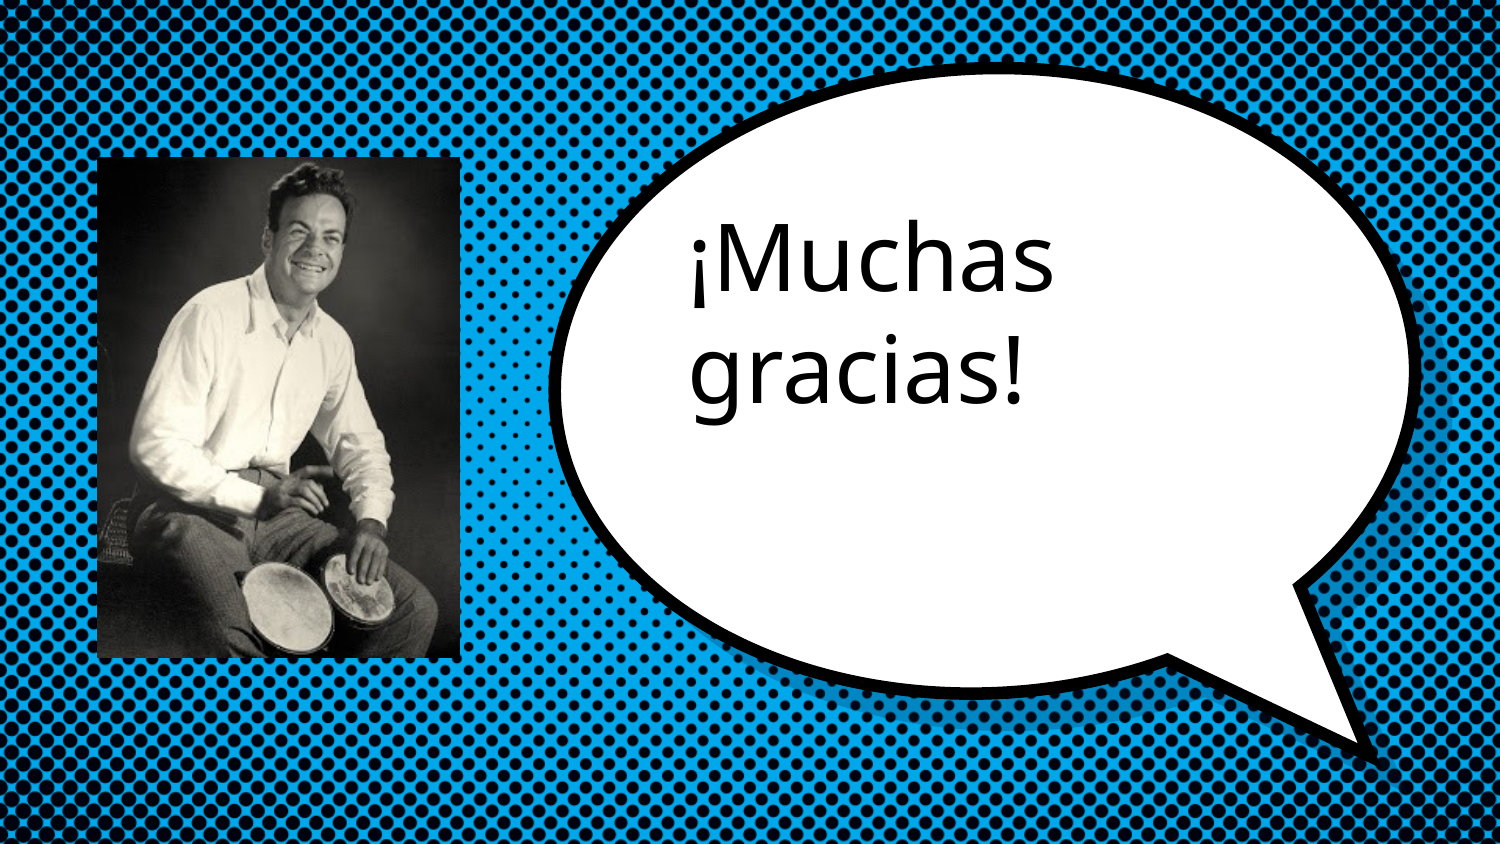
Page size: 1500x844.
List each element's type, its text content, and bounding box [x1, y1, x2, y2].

picture [347, 79, 356, 88]
picture [322, 7, 334, 19]
picture [734, 20, 743, 29]
picture [381, 0, 392, 7]
picture [1471, 711, 1482, 723]
picture [1343, 137, 1352, 147]
picture [54, 513, 63, 522]
picture [1307, 805, 1318, 817]
picture [65, 172, 75, 182]
picture [851, 795, 860, 804]
picture [1494, 54, 1500, 66]
picture [1377, 78, 1388, 89]
picture [324, 102, 333, 111]
picture [54, 607, 63, 616]
picture [6, 113, 17, 124]
picture [968, 771, 977, 780]
picture [193, 794, 205, 805]
picture [1437, 184, 1446, 194]
picture [1085, 44, 1094, 53]
picture [0, 804, 7, 817]
picture [406, 138, 414, 146]
picture [1377, 781, 1389, 793]
picture [394, 126, 402, 134]
picture [663, 795, 672, 804]
picture [158, 31, 170, 42]
picture [1413, 184, 1423, 194]
picture [88, 805, 100, 817]
picture [1378, 619, 1387, 628]
picture [253, 759, 263, 769]
picture [1318, 19, 1330, 31]
picture [594, 679, 601, 685]
picture [1425, 525, 1434, 534]
picture [416, 8, 427, 18]
picture [100, 700, 110, 711]
picture [78, 444, 86, 451]
picture [1249, 114, 1258, 123]
picture [53, 700, 64, 711]
picture [1482, 89, 1494, 101]
picture [512, 150, 519, 157]
picture [558, 760, 567, 769]
picture [240, 19, 252, 31]
picture [43, 455, 51, 463]
picture [1085, 795, 1095, 804]
picture [253, 689, 262, 698]
picture [42, 361, 51, 369]
picture [430, 138, 437, 146]
picture [100, 66, 111, 77]
picture [487, 32, 497, 41]
picture [1108, 43, 1118, 53]
picture [76, 840, 88, 844]
picture [1154, 817, 1166, 828]
picture [277, 736, 286, 745]
picture [805, 679, 812, 685]
picture [54, 490, 63, 499]
picture [934, 737, 941, 744]
picture [42, 243, 51, 252]
picture [1074, 713, 1082, 721]
picture [968, 20, 977, 29]
picture [722, 8, 731, 18]
picture [547, 679, 554, 685]
picture [616, 20, 626, 29]
picture [1214, 79, 1223, 88]
picture [253, 736, 262, 745]
picture [547, 702, 554, 709]
picture [582, 737, 590, 744]
picture [1120, 783, 1130, 792]
picture [781, 771, 789, 780]
picture [1494, 665, 1500, 676]
picture [53, 42, 64, 54]
picture [489, 667, 495, 674]
picture [88, 125, 99, 136]
picture [0, 54, 6, 66]
picture [1156, 748, 1165, 757]
picture [898, 818, 907, 828]
picture [54, 349, 63, 358]
picture [171, 114, 181, 123]
picture [769, 760, 777, 768]
picture [1248, 19, 1260, 31]
picture [559, 103, 566, 111]
picture [66, 572, 75, 581]
picture [1495, 314, 1500, 323]
picture [1330, 805, 1342, 817]
picture [1495, 525, 1500, 534]
picture [499, 818, 509, 828]
picture [1272, 90, 1282, 100]
picture [182, 54, 193, 66]
picture [1401, 689, 1411, 699]
picture [1471, 77, 1482, 89]
picture [17, 781, 29, 794]
picture [499, 0, 509, 7]
picture [641, 749, 648, 756]
picture [66, 243, 75, 252]
picture [522, 0, 533, 6]
picture [1411, 0, 1425, 8]
picture [535, 103, 543, 111]
picture [816, 783, 825, 792]
picture [546, 67, 555, 76]
picture [1167, 736, 1176, 745]
picture [758, 702, 765, 709]
picture [1415, 419, 1422, 428]
picture [1166, 7, 1177, 19]
picture [886, 55, 895, 64]
picture [205, 782, 216, 793]
picture [1003, 783, 1012, 792]
picture [19, 501, 28, 510]
picture [558, 830, 567, 839]
picture [1472, 619, 1481, 628]
picture [839, 830, 848, 839]
picture [1332, 572, 1340, 580]
picture [641, 725, 648, 732]
picture [18, 172, 28, 182]
picture [852, 702, 859, 709]
picture [301, 666, 308, 674]
picture [639, 0, 649, 6]
picture [1413, 443, 1422, 451]
picture [53, 89, 64, 101]
picture [710, 0, 720, 6]
picture [1167, 759, 1176, 769]
picture [769, 783, 778, 792]
picture [42, 665, 52, 675]
picture [1437, 443, 1446, 452]
picture [1423, 828, 1436, 841]
picture [804, 44, 813, 53]
picture [547, 115, 555, 122]
picture [594, 139, 601, 145]
picture [54, 255, 63, 264]
picture [1015, 725, 1024, 733]
picture [417, 783, 426, 792]
picture [66, 220, 75, 229]
picture [277, 666, 285, 674]
picture [6, 160, 17, 171]
picture [827, 0, 837, 6]
picture [347, 126, 356, 135]
picture [1404, 455, 1410, 463]
picture [252, 55, 263, 65]
picture [7, 302, 16, 311]
picture [76, 19, 88, 31]
picture [688, 749, 695, 756]
picture [512, 103, 519, 111]
picture [487, 830, 497, 839]
picture [1436, 113, 1447, 124]
picture [194, 90, 204, 100]
picture [500, 725, 507, 733]
picture [910, 713, 918, 721]
picture [1366, 583, 1375, 593]
picture [534, 783, 544, 792]
picture [1412, 66, 1424, 77]
picture [898, 795, 907, 804]
picture [78, 350, 86, 357]
picture [218, 90, 227, 100]
picture [217, 19, 228, 31]
picture [1236, 7, 1248, 19]
picture [1320, 584, 1328, 592]
picture [147, 770, 158, 782]
picture [148, 677, 157, 687]
picture [1377, 125, 1388, 135]
picture [275, 829, 287, 840]
picture [1413, 161, 1423, 170]
picture [476, 725, 484, 733]
picture [1085, 701, 1094, 710]
picture [1342, 90, 1353, 101]
picture [324, 690, 332, 698]
picture [123, 90, 134, 101]
picture [1132, 701, 1141, 710]
picture [1189, 7, 1201, 19]
picture [53, 723, 64, 735]
picture [524, 115, 531, 122]
picture [711, 115, 718, 122]
picture [1120, 55, 1130, 65]
picture [242, 678, 250, 686]
picture [170, 747, 181, 758]
picture [687, 67, 696, 76]
picture [195, 677, 204, 687]
picture [817, 690, 824, 697]
picture [1425, 337, 1434, 346]
picture [1296, 114, 1305, 123]
picture [1097, 713, 1106, 722]
picture [42, 220, 51, 229]
picture [1249, 840, 1259, 844]
picture [770, 667, 777, 673]
picture [1179, 677, 1188, 686]
picture [358, 67, 368, 76]
picture [605, 32, 614, 41]
picture [18, 665, 29, 676]
picture [734, 68, 742, 76]
picture [383, 678, 390, 686]
picture [629, 80, 637, 87]
picture [1377, 805, 1389, 817]
picture [1413, 584, 1422, 593]
picture [205, 759, 216, 770]
picture [1482, 66, 1494, 78]
picture [1413, 607, 1422, 616]
picture [1155, 771, 1165, 781]
picture [1494, 125, 1500, 136]
picture [76, 66, 88, 77]
picture [30, 231, 40, 241]
picture [1413, 537, 1422, 545]
picture [792, 32, 801, 41]
picture [559, 714, 566, 721]
picture [7, 466, 16, 475]
picture [1495, 618, 1500, 628]
picture [464, 55, 473, 65]
picture [850, 0, 861, 6]
picture [0, 148, 6, 160]
picture [1355, 619, 1364, 628]
picture [1061, 19, 1071, 30]
picture [1449, 431, 1457, 440]
picture [382, 43, 391, 53]
picture [42, 337, 51, 346]
picture [1343, 161, 1352, 170]
picture [956, 32, 966, 41]
picture [230, 102, 239, 112]
picture [1085, 818, 1095, 828]
picture [357, 0, 369, 7]
picture [265, 138, 274, 147]
picture [886, 760, 895, 768]
picture [147, 90, 158, 101]
picture [1484, 419, 1493, 428]
picture [1225, 771, 1235, 781]
picture [817, 737, 824, 744]
picture [1484, 302, 1493, 311]
picture [288, 138, 297, 146]
picture [652, 737, 660, 744]
picture [78, 537, 86, 546]
picture [194, 701, 204, 710]
picture [933, 760, 942, 769]
picture [1015, 771, 1024, 780]
picture [54, 325, 63, 334]
picture [909, 783, 919, 792]
picture [99, 19, 111, 31]
picture [1308, 126, 1317, 135]
picture [1367, 537, 1375, 545]
picture [205, 54, 217, 66]
picture [31, 537, 40, 546]
picture [183, 712, 192, 722]
picture [700, 127, 707, 134]
picture [1085, 20, 1095, 30]
picture [77, 607, 87, 616]
picture [452, 818, 462, 828]
picture [124, 113, 134, 124]
picture [1471, 735, 1482, 746]
picture [335, 43, 345, 53]
picture [42, 314, 51, 323]
picture [686, 0, 696, 6]
picture [1390, 137, 1399, 147]
picture [1132, 748, 1141, 757]
picture [710, 795, 719, 804]
picture [7, 372, 16, 381]
picture [111, 31, 123, 42]
picture [41, 735, 53, 746]
picture [429, 114, 437, 123]
picture [7, 630, 17, 640]
picture [193, 19, 205, 31]
picture [1425, 267, 1434, 276]
picture [288, 794, 298, 805]
picture [1214, 783, 1224, 793]
picture [606, 714, 613, 721]
picture [78, 420, 86, 427]
picture [1178, 0, 1189, 7]
picture [698, 8, 708, 18]
picture [875, 725, 882, 732]
picture [980, 783, 989, 792]
picture [65, 125, 76, 136]
picture [123, 66, 135, 77]
picture [1377, 735, 1388, 746]
picture [359, 114, 368, 123]
picture [769, 32, 778, 41]
picture [593, 44, 602, 53]
picture [1483, 208, 1493, 218]
picture [54, 466, 63, 475]
picture [1003, 829, 1013, 839]
picture [31, 560, 40, 569]
picture [394, 783, 403, 792]
picture [382, 794, 391, 804]
picture [1495, 595, 1500, 604]
picture [757, 44, 766, 53]
picture [29, 723, 41, 735]
picture [1472, 219, 1481, 229]
picture [641, 679, 648, 685]
picture [616, 0, 626, 6]
picture [1436, 700, 1447, 711]
picture [441, 783, 450, 792]
picture [1167, 79, 1176, 88]
picture [780, 818, 790, 827]
picture [617, 91, 625, 99]
picture [1481, 0, 1500, 20]
picture [240, 794, 252, 805]
picture [54, 560, 63, 569]
picture [170, 0, 182, 7]
picture [780, 0, 790, 6]
picture [1378, 572, 1387, 581]
picture [1156, 724, 1165, 733]
picture [78, 513, 86, 522]
picture [158, 78, 170, 89]
picture [980, 713, 988, 721]
picture [335, 114, 344, 123]
picture [523, 67, 532, 76]
picture [66, 548, 75, 557]
picture [676, 103, 683, 111]
picture [17, 735, 29, 746]
picture [571, 702, 578, 709]
picture [1284, 78, 1294, 88]
picture [1318, 0, 1330, 7]
picture [1470, 6, 1483, 20]
picture [793, 79, 801, 87]
picture [76, 793, 88, 805]
picture [489, 690, 495, 697]
picture [1482, 113, 1494, 124]
picture [1366, 677, 1376, 687]
picture [851, 818, 860, 827]
picture [40, 6, 53, 20]
picture [558, 8, 567, 18]
picture [53, 66, 64, 78]
picture [1074, 690, 1082, 698]
picture [170, 840, 181, 844]
picture [1003, 55, 1012, 61]
picture [1449, 314, 1458, 323]
picture [1312, 595, 1317, 603]
picture [593, 771, 602, 780]
picture [1273, 724, 1282, 734]
picture [229, 78, 239, 88]
picture [1190, 829, 1201, 840]
picture [1191, 713, 1200, 722]
picture [804, 818, 813, 827]
picture [18, 148, 29, 159]
picture [816, 56, 825, 64]
picture [617, 67, 625, 76]
picture [1109, 748, 1118, 757]
picture [1401, 173, 1411, 182]
picture [664, 749, 672, 756]
picture [477, 678, 484, 685]
picture [723, 103, 730, 110]
picture [1484, 513, 1493, 522]
picture [1378, 666, 1387, 675]
picture [699, 55, 707, 64]
picture [170, 42, 181, 54]
picture [1109, 725, 1118, 733]
picture [0, 0, 30, 31]
picture [1425, 595, 1434, 604]
picture [1412, 19, 1424, 31]
picture [874, 67, 883, 74]
picture [7, 278, 16, 288]
picture [547, 91, 555, 99]
picture [734, 749, 742, 756]
picture [53, 161, 64, 171]
picture [77, 584, 87, 593]
picture [158, 828, 170, 841]
picture [1108, 20, 1118, 30]
picture [383, 138, 390, 146]
picture [53, 137, 64, 148]
picture [382, 114, 391, 123]
picture [1355, 549, 1363, 557]
picture [1108, 794, 1118, 804]
picture [1155, 67, 1165, 76]
picture [698, 830, 708, 839]
picture [30, 583, 40, 593]
picture [1074, 736, 1082, 745]
picture [1366, 137, 1376, 147]
picture [171, 137, 180, 147]
picture [886, 8, 895, 18]
picture [676, 760, 684, 768]
picture [1097, 55, 1106, 65]
picture [1330, 829, 1342, 841]
picture [1483, 607, 1493, 616]
picture [1330, 54, 1342, 66]
picture [77, 255, 86, 264]
picture [675, 830, 684, 839]
picture [1402, 243, 1411, 252]
picture [1446, 828, 1460, 841]
picture [500, 162, 507, 169]
picture [78, 467, 86, 474]
picture [593, 795, 602, 804]
picture [28, 0, 42, 8]
picture [182, 78, 193, 89]
picture [1224, 0, 1236, 7]
picture [41, 688, 52, 699]
picture [1459, 18, 1471, 31]
picture [1377, 54, 1389, 66]
picture [0, 290, 5, 299]
picture [1261, 102, 1270, 112]
picture [1343, 607, 1352, 616]
picture [1482, 793, 1494, 805]
picture [1447, 735, 1459, 746]
picture [66, 478, 74, 486]
picture [277, 713, 286, 722]
picture [1154, 0, 1166, 7]
picture [1354, 102, 1364, 112]
picture [381, 818, 392, 828]
picture [312, 724, 321, 733]
picture [1330, 782, 1342, 793]
picture [1436, 723, 1447, 735]
picture [1320, 607, 1329, 616]
picture [1201, 794, 1212, 805]
picture [218, 724, 227, 734]
picture [158, 782, 170, 793]
picture [1131, 817, 1142, 828]
picture [641, 139, 648, 145]
picture [628, 8, 637, 18]
picture [88, 758, 99, 770]
picture [1472, 525, 1481, 534]
picture [406, 702, 414, 709]
picture [1365, 770, 1377, 782]
picture [1260, 7, 1271, 19]
picture [183, 666, 192, 675]
picture [1435, 793, 1447, 805]
picture [1435, 19, 1448, 31]
picture [1261, 736, 1270, 745]
picture [1330, 31, 1342, 42]
picture [335, 67, 344, 76]
picture [945, 748, 954, 756]
picture [30, 184, 40, 194]
picture [1472, 243, 1481, 252]
picture [651, 830, 661, 839]
picture [1343, 560, 1352, 569]
picture [0, 219, 5, 229]
picture [29, 113, 41, 124]
picture [77, 560, 86, 569]
picture [442, 126, 449, 134]
picture [1049, 829, 1060, 840]
picture [921, 20, 930, 30]
picture [54, 231, 63, 241]
picture [851, 67, 860, 76]
picture [1390, 513, 1399, 522]
picture [1437, 372, 1446, 381]
picture [546, 771, 555, 780]
picture [276, 783, 286, 793]
picture [370, 736, 379, 745]
picture [1214, 713, 1223, 722]
picture [1120, 759, 1130, 769]
picture [921, 44, 930, 53]
picture [1355, 642, 1364, 651]
picture [512, 737, 519, 745]
picture [968, 795, 977, 804]
picture [793, 760, 801, 768]
picture [501, 655, 507, 662]
picture [1179, 748, 1188, 757]
picture [1236, 31, 1248, 42]
picture [1343, 631, 1352, 640]
picture [476, 818, 486, 828]
picture [1483, 560, 1493, 569]
picture [230, 736, 239, 745]
picture [559, 127, 566, 134]
picture [1389, 770, 1400, 782]
picture [1447, 30, 1459, 43]
picture [347, 102, 356, 111]
picture [675, 55, 684, 64]
picture [77, 208, 87, 217]
picture [264, 794, 275, 805]
picture [42, 478, 51, 487]
picture [451, 0, 462, 7]
picture [1365, 42, 1377, 54]
picture [1447, 125, 1459, 136]
picture [1061, 0, 1072, 7]
picture [205, 31, 217, 42]
picture [816, 806, 825, 816]
picture [1484, 396, 1493, 405]
picture [476, 748, 485, 757]
picture [53, 793, 64, 805]
picture [511, 783, 520, 792]
picture [370, 55, 380, 65]
picture [31, 466, 39, 475]
picture [980, 32, 989, 41]
picture [1132, 43, 1141, 53]
picture [101, 677, 110, 687]
picture [1120, 736, 1129, 745]
picture [664, 91, 672, 99]
picture [569, 0, 580, 6]
picture [442, 690, 449, 697]
picture [1471, 172, 1482, 183]
picture [1425, 361, 1434, 370]
picture [1470, 804, 1483, 818]
picture [710, 20, 719, 29]
picture [945, 702, 953, 709]
picture [1495, 196, 1500, 206]
picture [1365, 793, 1377, 805]
picture [1062, 771, 1071, 780]
picture [347, 713, 356, 722]
picture [146, 19, 158, 31]
picture [1425, 431, 1434, 440]
picture [1495, 267, 1500, 276]
picture [359, 701, 367, 709]
picture [77, 231, 87, 241]
picture [1425, 548, 1434, 557]
picture [1319, 137, 1329, 147]
picture [968, 748, 977, 757]
picture [1495, 243, 1500, 253]
picture [66, 432, 74, 439]
picture [1167, 55, 1177, 65]
picture [371, 690, 379, 697]
picture [1482, 18, 1495, 31]
picture [827, 795, 837, 804]
picture [1213, 7, 1224, 19]
picture [534, 8, 544, 18]
picture [1425, 572, 1434, 581]
picture [65, 196, 75, 206]
picture [1202, 840, 1212, 844]
picture [698, 32, 708, 41]
picture [628, 806, 637, 816]
picture [1366, 184, 1376, 194]
picture [1482, 770, 1494, 782]
picture [42, 384, 51, 393]
picture [1448, 595, 1458, 604]
picture [19, 267, 28, 276]
picture [1319, 747, 1330, 758]
picture [1179, 43, 1189, 54]
picture [475, 20, 485, 30]
picture [628, 830, 638, 839]
picture [1425, 314, 1434, 323]
picture [206, 666, 215, 675]
picture [1354, 78, 1365, 89]
picture [264, 67, 274, 77]
picture [769, 806, 778, 816]
picture [1482, 160, 1494, 171]
picture [136, 126, 145, 135]
picture [206, 78, 216, 88]
picture [546, 44, 555, 53]
picture [406, 91, 415, 100]
picture [18, 101, 29, 113]
picture [1248, 794, 1259, 805]
picture [416, 829, 427, 840]
picture [1191, 689, 1200, 698]
picture [1027, 737, 1035, 745]
picture [687, 20, 696, 29]
picture [676, 150, 683, 157]
picture [276, 805, 287, 817]
picture [992, 702, 1000, 709]
picture [78, 397, 86, 404]
picture [393, 829, 404, 840]
picture [792, 806, 801, 816]
picture [1236, 805, 1248, 817]
picture [30, 630, 40, 640]
picture [64, 30, 76, 43]
picture [1296, 137, 1305, 147]
picture [158, 7, 170, 19]
picture [839, 8, 848, 18]
picture [41, 101, 52, 113]
picture [7, 231, 16, 241]
picture [663, 44, 672, 53]
picture [534, 32, 544, 41]
picture [147, 724, 157, 734]
picture [476, 43, 485, 53]
picture [1249, 67, 1259, 77]
picture [1447, 101, 1459, 113]
picture [735, 702, 742, 709]
picture [1437, 255, 1446, 264]
picture [77, 677, 87, 687]
picture [1131, 19, 1142, 30]
picture [757, 771, 766, 780]
picture [395, 667, 402, 674]
picture [710, 771, 719, 780]
picture [76, 700, 87, 710]
picture [252, 829, 263, 840]
picture [1460, 325, 1469, 335]
picture [170, 90, 181, 100]
picture [1459, 676, 1470, 687]
picture [769, 56, 778, 64]
picture [1470, 30, 1483, 43]
picture [382, 771, 391, 781]
picture [276, 55, 286, 65]
picture [1448, 243, 1458, 252]
picture [1494, 688, 1500, 699]
picture [66, 642, 75, 651]
picture [1425, 501, 1434, 510]
picture [606, 151, 613, 157]
picture [735, 115, 742, 122]
picture [1472, 478, 1481, 487]
picture [440, 829, 451, 840]
picture [1400, 782, 1412, 793]
picture [1190, 736, 1200, 745]
picture [99, 817, 111, 829]
picture [42, 172, 52, 182]
picture [78, 302, 86, 311]
picture [230, 713, 239, 722]
picture [1447, 782, 1459, 794]
picture [0, 816, 30, 844]
picture [76, 747, 88, 758]
picture [182, 782, 193, 793]
picture [1295, 66, 1306, 77]
picture [617, 771, 625, 780]
picture [1483, 136, 1494, 148]
picture [980, 806, 989, 816]
picture [1085, 771, 1094, 780]
picture [217, 794, 228, 805]
picture [1062, 795, 1071, 804]
picture [182, 31, 193, 42]
picture [1402, 642, 1411, 651]
picture [875, 702, 882, 709]
picture [53, 113, 64, 124]
picture [723, 690, 730, 697]
picture [476, 67, 485, 76]
picture [1168, 668, 1176, 674]
picture [1494, 101, 1500, 113]
picture [934, 713, 941, 721]
picture [335, 724, 344, 733]
picture [1448, 220, 1458, 229]
picture [1331, 149, 1341, 159]
picture [945, 725, 953, 733]
picture [1449, 502, 1457, 510]
picture [1449, 267, 1458, 276]
picture [65, 735, 76, 746]
picture [1132, 724, 1141, 733]
picture [980, 737, 988, 744]
picture [41, 78, 53, 89]
picture [933, 55, 942, 65]
picture [1389, 747, 1400, 758]
picture [1483, 278, 1493, 288]
picture [7, 208, 17, 217]
picture [42, 501, 51, 510]
picture [910, 760, 918, 768]
picture [874, 771, 883, 780]
picture [1272, 794, 1283, 805]
picture [287, 817, 299, 828]
picture [42, 148, 52, 159]
picture [65, 665, 75, 675]
picture [323, 759, 333, 769]
picture [1248, 43, 1259, 54]
picture [1495, 548, 1500, 557]
picture [675, 32, 684, 41]
picture [312, 748, 321, 757]
picture [1413, 654, 1423, 663]
picture [429, 67, 438, 76]
picture [1448, 361, 1457, 369]
picture [1378, 149, 1388, 159]
picture [1354, 782, 1365, 793]
picture [1483, 466, 1493, 475]
picture [322, 829, 334, 840]
picture [1307, 759, 1318, 770]
picture [406, 725, 414, 733]
picture [66, 314, 75, 323]
picture [1121, 690, 1129, 698]
picture [769, 8, 778, 18]
picture [1366, 654, 1376, 663]
picture [112, 689, 122, 698]
picture [311, 794, 322, 805]
picture [1412, 770, 1424, 782]
picture [723, 79, 730, 87]
picture [617, 115, 624, 122]
picture [559, 150, 566, 157]
picture [1166, 829, 1177, 840]
picture [1378, 525, 1387, 534]
picture [594, 115, 601, 122]
picture [183, 102, 192, 112]
picture [757, 818, 766, 827]
picture [1472, 548, 1481, 557]
picture [42, 548, 51, 557]
picture [42, 572, 51, 581]
picture [781, 749, 789, 756]
picture [241, 138, 251, 147]
picture [1494, 77, 1500, 89]
picture [745, 783, 754, 792]
picture [499, 748, 508, 757]
picture [747, 690, 753, 697]
picture [287, 0, 299, 7]
picture [815, 830, 825, 839]
picture [1425, 384, 1434, 393]
picture [406, 748, 415, 757]
picture [335, 794, 345, 804]
picture [371, 713, 379, 721]
picture [53, 676, 64, 687]
picture [570, 771, 579, 780]
picture [136, 665, 145, 675]
picture [41, 805, 53, 817]
picture [19, 431, 28, 440]
picture [488, 783, 497, 792]
picture [66, 267, 75, 276]
picture [1472, 454, 1481, 463]
picture [123, 793, 135, 805]
picture [722, 783, 731, 792]
picture [828, 772, 836, 780]
picture [571, 162, 577, 169]
picture [641, 162, 648, 169]
picture [1471, 688, 1482, 699]
picture [664, 67, 672, 76]
picture [629, 690, 636, 697]
picture [300, 713, 309, 722]
picture [618, 702, 624, 709]
picture [1132, 67, 1141, 76]
picture [1424, 54, 1436, 66]
picture [359, 724, 368, 733]
picture [1413, 208, 1423, 217]
picture [30, 207, 40, 217]
picture [193, 817, 205, 829]
picture [323, 31, 333, 42]
picture [1096, 32, 1106, 41]
picture [1390, 607, 1399, 616]
picture [1437, 396, 1446, 405]
picture [1086, 724, 1094, 733]
picture [76, 723, 88, 734]
picture [112, 712, 122, 722]
picture [230, 126, 239, 135]
picture [78, 373, 86, 381]
picture [1365, 66, 1377, 77]
picture [1459, 770, 1471, 782]
picture [406, 114, 414, 123]
picture [41, 54, 53, 66]
picture [0, 101, 6, 113]
picture [1401, 267, 1411, 276]
picture [476, 115, 484, 122]
picture [417, 79, 426, 88]
picture [159, 102, 169, 112]
picture [1484, 349, 1493, 358]
picture [264, 817, 275, 828]
picture [1366, 723, 1377, 735]
picture [300, 689, 309, 698]
picture [1283, 7, 1295, 19]
picture [500, 91, 508, 99]
picture [312, 701, 321, 710]
picture [417, 736, 426, 745]
picture [1483, 583, 1493, 593]
picture [1436, 137, 1447, 148]
picture [653, 127, 660, 134]
picture [1226, 90, 1235, 100]
picture [99, 0, 112, 7]
picture [440, 32, 450, 41]
picture [944, 20, 954, 30]
picture [77, 630, 87, 640]
picture [886, 830, 895, 839]
picture [54, 278, 63, 287]
picture [477, 162, 484, 169]
picture [276, 759, 286, 769]
picture [909, 806, 919, 816]
picture [839, 806, 848, 816]
picture [594, 725, 601, 732]
picture [182, 7, 193, 19]
picture [1284, 736, 1294, 745]
picture [606, 690, 613, 697]
picture [89, 149, 460, 663]
picture [839, 760, 848, 768]
picture [687, 818, 696, 827]
picture [757, 0, 767, 6]
picture [100, 840, 111, 844]
picture [323, 736, 333, 745]
picture [1283, 829, 1295, 840]
picture [628, 783, 637, 792]
picture [146, 817, 158, 829]
picture [1389, 42, 1400, 54]
picture [676, 690, 683, 697]
picture [77, 654, 87, 663]
picture [1237, 55, 1247, 65]
picture [1472, 431, 1481, 440]
picture [1307, 829, 1318, 840]
picture [1342, 0, 1354, 7]
picture [1412, 840, 1424, 844]
picture [18, 711, 29, 723]
picture [335, 91, 344, 100]
picture [699, 783, 708, 792]
picture [676, 737, 683, 744]
picture [171, 677, 180, 687]
picture [1378, 196, 1387, 205]
picture [499, 795, 508, 804]
picture [217, 817, 228, 829]
picture [31, 513, 40, 522]
picture [746, 80, 754, 87]
picture [1412, 747, 1424, 758]
picture [441, 713, 449, 721]
picture [792, 783, 801, 792]
picture [511, 55, 520, 64]
picture [570, 725, 578, 733]
picture [628, 55, 637, 64]
picture [558, 806, 567, 816]
picture [19, 618, 28, 628]
picture [1413, 302, 1422, 311]
picture [1483, 184, 1493, 194]
picture [1213, 829, 1224, 840]
picture [0, 77, 6, 89]
picture [1026, 829, 1036, 840]
picture [921, 818, 930, 827]
picture [653, 103, 660, 111]
picture [464, 829, 474, 840]
picture [0, 642, 5, 652]
picture [288, 724, 298, 733]
picture [1459, 89, 1470, 101]
picture [430, 725, 437, 733]
picture [1460, 278, 1469, 287]
picture [582, 690, 589, 697]
picture [675, 8, 684, 18]
picture [1062, 701, 1070, 710]
picture [1215, 102, 1223, 107]
picture [253, 79, 263, 88]
picture [147, 840, 158, 844]
picture [546, 818, 555, 828]
picture [523, 20, 532, 29]
picture [700, 690, 706, 697]
picture [19, 408, 28, 416]
picture [1448, 408, 1457, 416]
picture [559, 690, 566, 697]
picture [111, 78, 123, 89]
picture [980, 55, 989, 62]
picture [0, 665, 5, 676]
picture [770, 690, 777, 697]
picture [64, 78, 76, 89]
picture [663, 818, 673, 827]
picture [64, 782, 76, 794]
picture [346, 829, 357, 840]
picture [1365, 0, 1377, 7]
picture [1342, 66, 1353, 77]
picture [992, 748, 1000, 757]
picture [1449, 455, 1457, 463]
picture [793, 737, 800, 744]
picture [1027, 760, 1036, 769]
picture [1097, 736, 1106, 745]
picture [429, 818, 439, 828]
picture [968, 818, 977, 828]
picture [991, 818, 1001, 828]
picture [1003, 8, 1013, 18]
picture [1413, 278, 1422, 287]
picture [629, 760, 637, 768]
picture [1026, 55, 1036, 62]
picture [969, 725, 977, 733]
picture [500, 139, 507, 146]
picture [393, 7, 404, 18]
picture [875, 749, 883, 756]
picture [1390, 630, 1399, 640]
picture [629, 150, 636, 157]
picture [899, 725, 906, 732]
picture [687, 795, 696, 804]
picture [218, 677, 227, 686]
picture [945, 771, 954, 780]
picture [1471, 758, 1482, 770]
picture [7, 325, 16, 334]
picture [1365, 840, 1377, 844]
picture [369, 829, 380, 840]
picture [1214, 55, 1224, 65]
picture [1166, 31, 1177, 42]
picture [452, 91, 461, 99]
picture [54, 537, 63, 546]
picture [933, 830, 942, 839]
picture [489, 150, 496, 157]
picture [1355, 126, 1364, 135]
picture [65, 689, 75, 699]
picture [1015, 20, 1024, 30]
picture [275, 7, 287, 19]
picture [395, 713, 402, 721]
picture [1402, 220, 1411, 229]
picture [464, 760, 473, 769]
picture [1051, 713, 1059, 722]
picture [933, 783, 942, 792]
picture [1495, 361, 1500, 370]
picture [699, 80, 707, 87]
picture [898, 20, 907, 29]
picture [464, 32, 473, 41]
picture [1225, 794, 1236, 805]
picture [241, 724, 251, 734]
picture [967, 0, 978, 6]
picture [547, 139, 554, 146]
picture [1050, 32, 1059, 41]
picture [898, 749, 906, 756]
picture [0, 572, 5, 581]
picture [1377, 101, 1388, 112]
picture [112, 101, 123, 112]
picture [863, 760, 871, 768]
picture [1437, 607, 1446, 616]
picture [1214, 691, 1223, 698]
picture [536, 127, 543, 134]
picture [944, 0, 955, 6]
picture [476, 771, 485, 780]
picture [1213, 805, 1224, 817]
picture [1437, 325, 1446, 334]
picture [897, 0, 907, 6]
picture [417, 760, 426, 769]
picture [336, 138, 344, 146]
picture [66, 502, 74, 510]
picture [183, 689, 192, 698]
picture [559, 737, 566, 744]
picture [265, 748, 274, 757]
picture [1437, 654, 1446, 663]
picture [1202, 90, 1212, 100]
picture [1494, 30, 1500, 43]
picture [65, 712, 76, 723]
picture [840, 690, 847, 697]
picture [1201, 817, 1213, 828]
picture [1248, 817, 1260, 829]
picture [1459, 160, 1470, 171]
picture [206, 736, 216, 745]
picture [0, 595, 5, 604]
picture [606, 127, 613, 134]
picture [1425, 243, 1434, 252]
picture [370, 806, 380, 816]
picture [477, 139, 484, 146]
picture [1471, 148, 1482, 159]
picture [240, 0, 252, 7]
picture [534, 55, 543, 64]
picture [441, 103, 449, 111]
picture [511, 32, 520, 41]
picture [1026, 806, 1036, 816]
picture [839, 783, 848, 792]
picture [1437, 231, 1446, 241]
picture [1038, 20, 1048, 30]
picture [1424, 735, 1435, 746]
picture [1353, 805, 1365, 817]
picture [1284, 102, 1294, 112]
picture [29, 793, 41, 805]
picture [1097, 760, 1106, 769]
picture [1460, 537, 1469, 546]
picture [734, 772, 743, 780]
picture [899, 702, 906, 709]
picture [159, 689, 169, 698]
picture [359, 678, 367, 686]
picture [111, 7, 123, 19]
picture [804, 20, 813, 29]
picture [395, 690, 402, 697]
picture [968, 44, 977, 53]
picture [1202, 67, 1212, 76]
picture [1096, 7, 1107, 19]
picture [382, 701, 391, 709]
picture [944, 44, 954, 53]
picture [170, 817, 182, 829]
picture [570, 749, 578, 756]
picture [1178, 19, 1189, 30]
picture [371, 667, 378, 674]
picture [1495, 501, 1500, 510]
picture [64, 101, 76, 113]
picture [312, 138, 321, 147]
picture [1050, 736, 1059, 745]
picture [1003, 760, 1012, 769]
picture [124, 677, 134, 687]
picture [76, 42, 88, 54]
picture [1272, 19, 1283, 31]
picture [428, 0, 439, 7]
picture [558, 32, 567, 41]
picture [745, 32, 754, 41]
picture [335, 701, 344, 710]
picture [17, 78, 29, 89]
picture [417, 55, 426, 65]
picture [64, 7, 77, 19]
picture [1472, 501, 1481, 510]
picture [1342, 840, 1353, 844]
picture [465, 103, 473, 111]
picture [442, 667, 449, 674]
picture [465, 713, 472, 721]
picture [1424, 149, 1435, 159]
picture [1448, 572, 1458, 581]
picture [815, 8, 825, 18]
picture [66, 290, 75, 299]
picture [288, 701, 297, 710]
picture [839, 55, 848, 64]
picture [1365, 19, 1377, 31]
picture [53, 747, 64, 758]
picture [300, 736, 309, 745]
picture [1144, 736, 1153, 745]
picture [1306, 7, 1318, 19]
picture [194, 66, 205, 77]
picture [733, 0, 743, 6]
picture [42, 408, 51, 416]
picture [1400, 54, 1412, 66]
picture [89, 665, 98, 675]
picture [370, 783, 380, 792]
picture [641, 115, 648, 122]
picture [1412, 89, 1424, 101]
picture [1472, 642, 1482, 652]
picture [265, 678, 274, 686]
picture [147, 42, 158, 54]
picture [1307, 782, 1318, 793]
picture [253, 666, 262, 674]
picture [64, 758, 76, 770]
picture [1380, 502, 1387, 510]
picture [404, 0, 416, 7]
picture [1004, 713, 1012, 721]
picture [241, 114, 251, 123]
picture [7, 536, 16, 546]
picture [909, 830, 919, 839]
picture [1424, 101, 1435, 113]
picture [1493, 804, 1500, 817]
picture [559, 667, 566, 674]
picture [358, 19, 369, 30]
picture [1402, 548, 1410, 557]
picture [323, 79, 333, 88]
picture [123, 770, 135, 782]
picture [1108, 67, 1118, 73]
picture [488, 737, 496, 744]
picture [336, 678, 343, 686]
picture [863, 737, 871, 744]
picture [89, 689, 99, 699]
picture [347, 55, 356, 65]
picture [205, 829, 217, 840]
picture [405, 44, 415, 53]
picture [1096, 829, 1107, 840]
picture [1471, 101, 1482, 113]
picture [512, 127, 519, 134]
picture [1495, 408, 1500, 417]
picture [1448, 148, 1458, 159]
picture [477, 702, 484, 709]
picture [452, 43, 462, 53]
picture [88, 782, 99, 793]
picture [64, 54, 76, 66]
picture [429, 91, 438, 100]
picture [711, 749, 718, 756]
picture [229, 759, 239, 769]
picture [1424, 782, 1435, 794]
picture [769, 80, 777, 87]
picture [1073, 32, 1083, 41]
picture [265, 771, 274, 781]
picture [218, 840, 228, 844]
picture [265, 724, 274, 734]
picture [1120, 713, 1129, 721]
picture [699, 103, 707, 111]
picture [898, 44, 907, 53]
picture [1484, 443, 1493, 452]
picture [616, 44, 626, 53]
picture [1330, 7, 1342, 19]
picture [1494, 148, 1500, 159]
picture [1345, 677, 1352, 687]
picture [476, 795, 485, 804]
picture [289, 678, 297, 686]
picture [430, 702, 437, 709]
picture [18, 688, 29, 699]
picture [956, 806, 966, 816]
picture [758, 725, 765, 732]
picture [1389, 700, 1399, 711]
picture [698, 806, 708, 816]
picture [1307, 736, 1318, 746]
picture [1402, 572, 1411, 581]
picture [111, 805, 123, 817]
picture [253, 713, 262, 722]
picture [1015, 748, 1024, 757]
picture [1343, 584, 1352, 593]
picture [1435, 840, 1447, 844]
picture [241, 67, 251, 77]
picture [1284, 759, 1294, 769]
picture [1459, 793, 1471, 805]
picture [475, 0, 486, 7]
picture [1436, 676, 1446, 687]
picture [229, 31, 240, 42]
picture [863, 783, 872, 792]
picture [429, 20, 438, 30]
picture [1295, 817, 1307, 829]
picture [511, 830, 521, 840]
picture [581, 32, 591, 41]
picture [323, 55, 333, 65]
picture [1261, 78, 1270, 88]
picture [688, 139, 695, 145]
picture [991, 795, 1001, 804]
picture [1237, 759, 1247, 769]
picture [605, 830, 614, 839]
picture [1482, 723, 1494, 735]
picture [300, 79, 309, 88]
picture [1482, 42, 1494, 54]
picture [1390, 231, 1399, 241]
picture [1472, 267, 1481, 276]
picture [594, 748, 601, 756]
picture [147, 66, 158, 77]
picture [605, 760, 614, 768]
picture [652, 783, 661, 792]
picture [1354, 54, 1365, 66]
picture [1261, 713, 1270, 722]
picture [228, 829, 240, 840]
picture [88, 31, 100, 43]
picture [1330, 78, 1341, 89]
picture [66, 595, 75, 604]
picture [453, 678, 460, 686]
picture [429, 771, 438, 780]
picture [711, 725, 718, 732]
picture [862, 830, 872, 839]
picture [1119, 829, 1130, 840]
picture [217, 66, 228, 77]
picture [6, 136, 17, 148]
picture [19, 455, 28, 463]
picture [1460, 653, 1470, 663]
picture [123, 747, 134, 758]
picture [193, 43, 205, 54]
picture [123, 42, 135, 54]
picture [253, 102, 262, 112]
picture [370, 759, 380, 769]
picture [300, 126, 309, 135]
picture [1202, 701, 1212, 710]
picture [31, 325, 40, 334]
picture [1447, 711, 1459, 723]
picture [1460, 607, 1469, 616]
picture [1425, 220, 1434, 229]
picture [170, 794, 181, 805]
picture [1388, 0, 1401, 7]
picture [453, 725, 461, 733]
picture [605, 55, 614, 64]
picture [1120, 32, 1130, 41]
picture [1108, 817, 1118, 828]
picture [440, 8, 451, 18]
picture [569, 795, 579, 804]
picture [956, 783, 965, 792]
picture [18, 196, 28, 206]
picture [1388, 817, 1401, 829]
picture [581, 55, 590, 65]
picture [524, 162, 531, 169]
picture [979, 830, 989, 840]
picture [605, 79, 613, 87]
picture [334, 19, 345, 30]
picture [1413, 255, 1423, 264]
picture [1460, 231, 1469, 241]
picture [1144, 759, 1153, 769]
picture [381, 20, 392, 30]
picture [194, 724, 204, 734]
picture [558, 783, 567, 792]
picture [1436, 89, 1447, 101]
picture [1413, 513, 1422, 522]
picture [1213, 31, 1224, 42]
picture [1003, 32, 1012, 41]
picture [158, 54, 170, 66]
picture [217, 770, 228, 781]
picture [19, 220, 28, 229]
picture [1178, 794, 1189, 805]
picture [1214, 759, 1223, 769]
picture [1190, 31, 1201, 42]
picture [1378, 689, 1388, 699]
picture [1237, 782, 1248, 793]
picture [652, 806, 661, 816]
picture [992, 725, 1000, 732]
picture [1423, 805, 1436, 817]
picture [1331, 173, 1341, 182]
picture [1446, 7, 1460, 20]
picture [944, 818, 954, 828]
picture [299, 829, 310, 840]
picture [1366, 701, 1376, 711]
picture [640, 44, 649, 53]
picture [1460, 302, 1469, 311]
picture [30, 607, 40, 616]
picture [1460, 372, 1469, 381]
picture [1495, 431, 1500, 440]
picture [722, 760, 730, 768]
picture [369, 7, 380, 19]
picture [1367, 560, 1375, 569]
picture [66, 408, 74, 416]
picture [1460, 490, 1469, 499]
picture [324, 667, 332, 674]
picture [1447, 54, 1459, 66]
picture [1015, 701, 1023, 709]
picture [31, 419, 40, 428]
picture [1401, 125, 1411, 135]
picture [0, 196, 5, 206]
picture [1202, 724, 1212, 734]
picture [1470, 816, 1500, 844]
picture [1413, 700, 1423, 711]
picture [1144, 713, 1153, 722]
picture [1484, 372, 1493, 381]
picture [31, 278, 40, 287]
picture [1448, 384, 1457, 393]
picture [1482, 746, 1494, 758]
picture [100, 113, 111, 124]
picture [76, 817, 88, 829]
picture [348, 667, 355, 674]
picture [593, 818, 602, 827]
picture [524, 655, 530, 662]
picture [135, 758, 146, 770]
picture [18, 125, 29, 136]
picture [1097, 690, 1106, 698]
picture [1425, 172, 1434, 182]
picture [1355, 149, 1364, 159]
picture [453, 138, 461, 146]
picture [5, 793, 18, 805]
picture [42, 619, 51, 628]
picture [1460, 255, 1469, 264]
picture [324, 713, 332, 722]
picture [29, 18, 41, 31]
picture [874, 818, 884, 828]
picture [757, 67, 766, 76]
picture [463, 8, 474, 18]
picture [358, 43, 368, 53]
picture [1226, 701, 1235, 710]
picture [29, 42, 41, 54]
picture [112, 125, 122, 135]
picture [1307, 78, 1318, 89]
picture [417, 103, 426, 111]
picture [30, 654, 40, 663]
picture [1050, 760, 1059, 769]
picture [382, 67, 391, 76]
picture [1377, 30, 1389, 42]
picture [1424, 712, 1435, 723]
picture [1413, 490, 1422, 499]
picture [1143, 806, 1154, 817]
picture [1342, 770, 1353, 782]
picture [1390, 490, 1399, 498]
picture [1343, 184, 1352, 194]
picture [827, 44, 837, 53]
picture [1190, 759, 1200, 769]
picture [7, 583, 16, 593]
picture [746, 760, 754, 768]
picture [956, 760, 965, 768]
picture [1353, 829, 1365, 840]
picture [957, 737, 965, 744]
picture [17, 758, 29, 770]
picture [827, 20, 837, 30]
picture [653, 714, 660, 721]
picture [418, 667, 425, 674]
picture [346, 7, 357, 19]
picture [1331, 102, 1341, 112]
picture [1249, 90, 1259, 100]
picture [6, 723, 17, 735]
picture [42, 595, 51, 604]
picture [1214, 736, 1223, 745]
picture [1390, 208, 1399, 217]
picture [42, 196, 52, 206]
picture [1073, 55, 1083, 65]
picture [19, 525, 28, 534]
picture [1435, 817, 1448, 829]
picture [1226, 724, 1235, 734]
picture [1435, 0, 1448, 8]
picture [1367, 607, 1375, 616]
picture [1437, 513, 1446, 522]
picture [1004, 737, 1012, 745]
picture [31, 443, 39, 452]
picture [851, 749, 860, 756]
picture [734, 44, 743, 53]
picture [1119, 8, 1130, 19]
picture [1437, 466, 1446, 475]
picture [922, 748, 930, 756]
picture [6, 700, 17, 711]
picture [1318, 66, 1330, 77]
picture [1354, 665, 1364, 675]
picture [405, 771, 415, 780]
picture [734, 795, 743, 804]
picture [663, 0, 673, 6]
picture [29, 89, 41, 101]
picture [1097, 783, 1106, 792]
picture [617, 725, 624, 732]
picture [100, 770, 111, 782]
picture [1249, 748, 1259, 757]
picture [429, 795, 438, 804]
picture [676, 127, 683, 134]
picture [1458, 816, 1471, 829]
picture [29, 770, 41, 782]
picture [606, 737, 613, 744]
picture [0, 688, 6, 699]
picture [465, 690, 472, 697]
picture [148, 137, 157, 147]
picture [559, 174, 566, 181]
picture [6, 676, 17, 688]
picture [1273, 114, 1282, 123]
picture [5, 66, 18, 78]
picture [1365, 817, 1377, 829]
picture [1225, 840, 1235, 844]
picture [252, 31, 263, 42]
picture [1366, 161, 1376, 170]
picture [545, 0, 556, 6]
picture [1109, 701, 1118, 710]
picture [1261, 759, 1270, 769]
picture [394, 79, 403, 88]
picture [1378, 642, 1387, 651]
picture [1049, 8, 1060, 18]
picture [500, 702, 507, 709]
picture [1495, 572, 1500, 581]
picture [76, 113, 88, 124]
picture [299, 31, 310, 42]
picture [135, 805, 146, 817]
picture [1460, 208, 1469, 217]
picture [1202, 771, 1212, 781]
picture [1342, 817, 1353, 829]
picture [1143, 783, 1153, 792]
picture [265, 90, 274, 100]
picture [1085, 748, 1094, 757]
picture [663, 20, 673, 30]
picture [1424, 78, 1435, 89]
picture [488, 760, 497, 769]
picture [523, 771, 532, 780]
picture [1167, 783, 1177, 792]
picture [1026, 32, 1036, 41]
picture [1039, 702, 1047, 709]
picture [88, 735, 99, 746]
picture [1389, 113, 1400, 124]
picture [252, 7, 264, 19]
picture [1483, 536, 1493, 546]
picture [1120, 806, 1130, 816]
picture [0, 525, 5, 534]
picture [241, 747, 251, 757]
picture [429, 44, 438, 53]
picture [1425, 196, 1434, 205]
picture [77, 161, 87, 170]
picture [1144, 689, 1153, 698]
picture [1284, 126, 1294, 135]
picture [1460, 184, 1470, 194]
picture [1156, 678, 1164, 686]
picture [652, 56, 661, 64]
picture [1472, 361, 1481, 370]
picture [1459, 42, 1471, 54]
picture [31, 396, 39, 405]
picture [874, 795, 883, 804]
picture [1096, 806, 1106, 816]
picture [747, 714, 753, 721]
picture [1435, 42, 1447, 54]
picture [1190, 55, 1200, 65]
picture [781, 795, 790, 804]
picture [745, 8, 755, 18]
picture [394, 55, 403, 65]
picture [629, 127, 636, 134]
picture [1472, 595, 1481, 604]
picture [170, 66, 181, 77]
picture [851, 44, 860, 53]
picture [1425, 454, 1434, 463]
picture [229, 54, 240, 65]
picture [124, 724, 134, 734]
picture [816, 79, 824, 87]
picture [359, 138, 367, 146]
picture [1402, 502, 1410, 510]
picture [488, 714, 496, 721]
picture [733, 818, 743, 827]
picture [324, 126, 333, 135]
picture [53, 770, 64, 782]
picture [312, 67, 321, 76]
picture [1471, 125, 1482, 136]
picture [287, 19, 299, 30]
picture [862, 32, 872, 41]
picture [77, 279, 86, 287]
picture [1225, 43, 1236, 54]
picture [1038, 748, 1047, 757]
picture [288, 67, 298, 76]
picture [956, 830, 966, 839]
picture [88, 828, 100, 841]
picture [723, 737, 730, 744]
picture [311, 817, 322, 828]
picture [944, 795, 954, 804]
picture [1132, 794, 1142, 804]
picture [313, 678, 320, 686]
picture [629, 714, 636, 721]
picture [252, 782, 263, 793]
picture [757, 20, 766, 29]
picture [804, 771, 813, 780]
picture [323, 806, 333, 816]
picture [524, 679, 531, 685]
picture [394, 102, 403, 111]
picture [675, 783, 684, 792]
picture [136, 689, 145, 698]
picture [54, 443, 63, 452]
picture [618, 139, 624, 146]
picture [1319, 770, 1330, 781]
picture [0, 125, 6, 136]
picture [1178, 817, 1189, 828]
picture [229, 782, 240, 793]
picture [1038, 818, 1048, 828]
picture [1377, 7, 1389, 19]
picture [7, 255, 16, 264]
picture [852, 725, 859, 732]
picture [547, 162, 554, 169]
picture [1330, 758, 1342, 770]
picture [652, 32, 661, 41]
picture [792, 55, 801, 64]
picture [548, 655, 554, 662]
picture [193, 0, 205, 7]
picture [382, 725, 391, 733]
picture [100, 42, 111, 54]
picture [1050, 806, 1059, 816]
picture [1237, 79, 1247, 88]
picture [441, 736, 450, 745]
picture [358, 794, 368, 804]
picture [240, 43, 252, 54]
picture [42, 642, 52, 652]
picture [206, 713, 216, 722]
picture [887, 737, 894, 744]
picture [629, 103, 636, 111]
picture [851, 20, 860, 30]
picture [7, 513, 16, 522]
picture [1144, 55, 1153, 65]
picture [522, 818, 532, 828]
picture [0, 337, 5, 346]
picture [1319, 114, 1329, 124]
picture [605, 783, 614, 792]
picture [805, 749, 812, 756]
picture [124, 137, 134, 147]
picture [1331, 126, 1341, 135]
picture [465, 667, 472, 674]
picture [1448, 619, 1458, 628]
picture [0, 758, 6, 770]
picture [1378, 548, 1387, 557]
picture [1202, 748, 1212, 757]
picture [487, 806, 497, 816]
picture [722, 806, 731, 816]
picture [1447, 805, 1459, 817]
picture [793, 714, 800, 721]
picture [7, 443, 16, 452]
picture [1402, 595, 1411, 604]
picture [1166, 806, 1177, 816]
picture [146, 0, 158, 7]
picture [417, 806, 427, 816]
picture [1331, 595, 1340, 604]
picture [1379, 758, 1389, 770]
picture [54, 302, 63, 311]
picture [135, 54, 146, 66]
picture [6, 747, 17, 758]
picture [1378, 595, 1387, 604]
picture [676, 714, 683, 721]
picture [1472, 384, 1481, 393]
picture [1413, 560, 1423, 569]
picture [652, 79, 660, 87]
picture [1400, 7, 1413, 19]
picture [217, 43, 228, 54]
picture [1425, 408, 1434, 417]
picture [0, 243, 5, 253]
picture [347, 759, 356, 769]
picture [1494, 782, 1500, 794]
picture [1460, 560, 1469, 569]
picture [652, 760, 660, 768]
picture [394, 759, 403, 769]
picture [1062, 748, 1071, 757]
picture [299, 7, 310, 19]
picture [1366, 113, 1376, 124]
picture [159, 736, 169, 746]
picture [816, 32, 825, 41]
picture [909, 55, 918, 64]
picture [358, 817, 369, 828]
picture [1073, 806, 1083, 816]
picture [524, 725, 531, 732]
picture [1495, 454, 1500, 463]
picture [1226, 67, 1236, 77]
picture [980, 760, 989, 769]
picture [1460, 349, 1469, 358]
picture [1249, 724, 1258, 734]
picture [782, 702, 789, 709]
picture [1283, 31, 1295, 42]
picture [311, 0, 322, 7]
picture [536, 150, 542, 157]
picture [1272, 817, 1283, 829]
picture [147, 747, 158, 758]
picture [1459, 747, 1471, 758]
picture [570, 115, 578, 122]
picture [511, 8, 520, 18]
picture [1201, 19, 1213, 30]
picture [394, 736, 403, 745]
picture [488, 127, 496, 134]
picture [582, 103, 590, 111]
picture [7, 419, 16, 428]
picture [523, 795, 532, 804]
picture [1437, 583, 1446, 593]
picture [78, 326, 86, 334]
picture [66, 384, 74, 392]
picture [405, 818, 415, 828]
picture [452, 794, 462, 804]
picture [1272, 840, 1282, 844]
picture [1038, 795, 1048, 804]
picture [1449, 290, 1458, 299]
picture [299, 783, 310, 793]
picture [1437, 560, 1446, 569]
picture [42, 431, 51, 440]
picture [54, 372, 63, 381]
picture [1190, 783, 1200, 793]
picture [1084, 0, 1095, 7]
picture [158, 805, 170, 817]
picture [909, 8, 919, 18]
picture [29, 747, 41, 758]
picture [1436, 160, 1446, 171]
picture [1318, 42, 1330, 54]
picture [241, 840, 251, 844]
picture [19, 384, 28, 393]
picture [1015, 795, 1024, 804]
picture [1390, 537, 1399, 546]
picture [382, 748, 391, 757]
picture [17, 30, 30, 43]
picture [100, 723, 111, 734]
picture [1402, 619, 1411, 628]
picture [1389, 793, 1400, 805]
picture [535, 737, 543, 744]
picture [430, 678, 437, 685]
picture [1389, 19, 1400, 31]
picture [54, 630, 63, 640]
picture [1355, 595, 1364, 604]
picture [1365, 90, 1377, 101]
picture [288, 114, 297, 123]
picture [969, 702, 976, 709]
picture [581, 806, 590, 816]
picture [863, 56, 872, 64]
picture [148, 701, 157, 710]
picture [147, 113, 157, 123]
picture [711, 702, 718, 709]
picture [229, 805, 240, 817]
picture [1425, 478, 1434, 487]
picture [804, 67, 813, 76]
picture [159, 126, 169, 135]
picture [886, 783, 895, 792]
picture [1155, 794, 1165, 805]
picture [452, 67, 462, 76]
picture [1260, 829, 1271, 840]
picture [1003, 806, 1012, 816]
picture [1412, 817, 1424, 829]
picture [205, 805, 217, 817]
picture [88, 712, 99, 723]
picture [65, 149, 75, 159]
picture [594, 702, 601, 709]
picture [816, 760, 824, 768]
picture [159, 666, 169, 675]
picture [75, 0, 89, 8]
picture [1393, 255, 1399, 263]
picture [0, 454, 4, 464]
picture [100, 137, 110, 147]
picture [7, 490, 16, 499]
picture [288, 43, 298, 53]
picture [19, 337, 28, 346]
picture [1447, 758, 1459, 770]
picture [441, 760, 450, 769]
picture [205, 7, 217, 19]
picture [1400, 758, 1412, 770]
picture [1014, 0, 1025, 7]
picture [792, 830, 801, 839]
picture [29, 700, 41, 711]
picture [87, 7, 100, 19]
picture [124, 701, 134, 711]
picture [1425, 665, 1434, 675]
picture [1459, 700, 1470, 711]
picture [334, 0, 345, 7]
picture [1038, 771, 1047, 781]
picture [535, 79, 543, 88]
picture [1425, 619, 1434, 628]
picture [805, 725, 812, 732]
picture [6, 653, 17, 664]
picture [359, 771, 368, 781]
picture [66, 525, 75, 534]
picture [405, 19, 415, 30]
picture [288, 90, 298, 100]
picture [1472, 337, 1481, 346]
picture [558, 79, 567, 88]
picture [1448, 642, 1458, 652]
picture [1460, 419, 1469, 428]
picture [183, 126, 192, 135]
picture [182, 805, 193, 817]
picture [1318, 794, 1330, 805]
picture [1260, 782, 1271, 793]
picture [7, 560, 16, 569]
picture [171, 701, 180, 710]
picture [1226, 748, 1235, 757]
picture [581, 830, 591, 839]
picture [7, 184, 17, 194]
picture [112, 735, 123, 746]
picture [218, 138, 227, 147]
picture [88, 101, 99, 113]
picture [88, 78, 99, 89]
picture [88, 54, 99, 66]
picture [920, 0, 931, 6]
picture [1272, 66, 1283, 77]
picture [276, 31, 287, 42]
picture [135, 78, 146, 89]
picture [523, 44, 532, 53]
picture [111, 828, 123, 841]
picture [758, 749, 766, 756]
picture [512, 690, 519, 697]
picture [1353, 31, 1365, 42]
picture [511, 806, 520, 816]
picture [1073, 759, 1083, 769]
picture [922, 725, 929, 733]
picture [123, 19, 135, 31]
picture [1448, 665, 1458, 675]
picture [722, 830, 731, 839]
picture [1132, 678, 1141, 686]
picture [991, 0, 1001, 6]
picture [1437, 349, 1446, 358]
picture [464, 806, 473, 816]
picture [593, 20, 602, 29]
picture [804, 795, 813, 804]
picture [265, 701, 274, 710]
picture [979, 8, 989, 18]
picture [1342, 751, 1352, 758]
picture [512, 714, 519, 721]
picture [7, 349, 16, 358]
picture [582, 127, 589, 134]
picture [1295, 747, 1306, 757]
picture [1225, 817, 1236, 829]
picture [1436, 747, 1447, 758]
picture [1283, 805, 1295, 817]
picture [547, 748, 555, 756]
picture [1471, 196, 1481, 206]
picture [1400, 828, 1412, 841]
picture [571, 139, 578, 146]
picture [194, 840, 204, 844]
picture [7, 607, 16, 616]
picture [863, 691, 870, 697]
picture [688, 725, 695, 732]
picture [758, 92, 765, 99]
picture [1389, 89, 1400, 101]
picture [218, 748, 228, 757]
picture [991, 44, 1001, 53]
picture [991, 20, 1001, 29]
picture [487, 8, 497, 18]
picture [817, 714, 824, 721]
picture [1483, 630, 1493, 640]
picture [452, 771, 462, 781]
picture [1437, 419, 1446, 428]
picture [827, 818, 837, 827]
picture [1027, 713, 1035, 721]
picture [1424, 758, 1435, 770]
picture [1413, 231, 1422, 241]
picture [1449, 337, 1457, 346]
picture [465, 127, 472, 134]
picture [1062, 724, 1071, 733]
picture [1377, 828, 1389, 841]
picture [536, 690, 543, 697]
picture [735, 725, 742, 732]
picture [606, 103, 613, 111]
picture [1156, 701, 1165, 710]
picture [54, 583, 63, 593]
picture [288, 748, 298, 757]
picture [241, 701, 251, 710]
picture [19, 243, 28, 253]
picture [664, 725, 671, 732]
picture [54, 654, 63, 663]
picture [641, 702, 648, 709]
picture [524, 139, 531, 146]
picture [1423, 30, 1436, 43]
picture [1449, 525, 1458, 534]
picture [1271, 0, 1283, 7]
picture [1050, 55, 1059, 64]
picture [1470, 54, 1482, 66]
picture [933, 806, 942, 816]
picture [1072, 829, 1084, 840]
picture [1389, 840, 1400, 844]
picture [687, 771, 696, 780]
picture [1354, 689, 1364, 699]
picture [535, 714, 543, 721]
picture [19, 361, 28, 370]
picture [276, 79, 286, 88]
picture [581, 783, 590, 792]
picture [851, 771, 860, 780]
picture [745, 806, 754, 816]
picture [206, 126, 216, 135]
picture [66, 337, 75, 346]
picture [710, 818, 719, 827]
picture [746, 103, 753, 111]
picture [1459, 66, 1471, 78]
picture [746, 56, 754, 64]
picture [1471, 665, 1482, 676]
picture [1437, 630, 1446, 640]
picture [335, 771, 344, 781]
picture [569, 20, 579, 30]
picture [628, 32, 637, 41]
picture [1167, 713, 1176, 722]
picture [1459, 840, 1471, 844]
picture [746, 737, 754, 744]
picture [874, 44, 883, 53]
picture [840, 714, 847, 721]
picture [1494, 172, 1500, 183]
picture [1308, 149, 1317, 158]
picture [1412, 793, 1424, 805]
picture [453, 702, 461, 709]
picture [1201, 0, 1213, 7]
picture [499, 771, 508, 780]
picture [347, 736, 356, 745]
picture [453, 115, 461, 123]
picture [311, 19, 322, 30]
picture [76, 770, 88, 782]
picture [547, 725, 554, 733]
picture [641, 91, 648, 99]
picture [1389, 66, 1400, 77]
picture [1027, 783, 1036, 792]
picture [1378, 220, 1387, 229]
picture [0, 172, 5, 183]
picture [1390, 677, 1399, 687]
picture [640, 795, 649, 804]
picture [887, 713, 894, 721]
picture [440, 806, 450, 816]
picture [300, 55, 309, 65]
picture [782, 725, 789, 732]
picture [76, 89, 88, 101]
picture [406, 67, 415, 76]
picture [1389, 723, 1400, 734]
picture [1359, 712, 1365, 720]
picture [452, 20, 462, 30]
picture [1460, 396, 1469, 405]
picture [863, 806, 872, 816]
picture [359, 748, 368, 757]
picture [1459, 723, 1470, 735]
picture [1202, 43, 1212, 53]
picture [1355, 572, 1364, 581]
picture [1437, 302, 1446, 311]
picture [792, 8, 801, 18]
picture [768, 830, 778, 839]
picture [1401, 149, 1411, 159]
picture [828, 749, 836, 756]
picture [66, 619, 75, 628]
picture [464, 79, 473, 88]
picture [1109, 771, 1118, 781]
picture [909, 32, 919, 41]
picture [676, 80, 684, 87]
picture [182, 759, 193, 770]
picture [135, 31, 146, 42]
picture [1367, 631, 1376, 640]
picture [745, 830, 755, 839]
picture [582, 760, 590, 768]
picture [0, 618, 5, 628]
picture [512, 174, 519, 181]
picture [1331, 619, 1340, 628]
picture [1225, 19, 1236, 30]
picture [194, 114, 204, 123]
picture [229, 7, 240, 19]
picture [640, 818, 649, 827]
picture [699, 760, 707, 768]
picture [582, 79, 590, 87]
picture [1179, 67, 1188, 77]
picture [1343, 113, 1352, 124]
picture [312, 114, 321, 123]
picture [19, 572, 28, 581]
picture [594, 91, 601, 99]
picture [757, 795, 766, 804]
picture [1437, 278, 1446, 287]
picture [570, 91, 578, 99]
picture [170, 770, 181, 781]
picture [476, 91, 485, 100]
picture [31, 490, 40, 499]
picture [957, 713, 965, 721]
picture [54, 396, 63, 405]
picture [1295, 770, 1306, 781]
picture [687, 44, 696, 53]
picture [407, 678, 414, 685]
picture [1437, 490, 1446, 499]
picture [956, 8, 966, 18]
picture [874, 20, 883, 29]
picture [1495, 642, 1500, 652]
picture [991, 771, 1000, 780]
picture [1472, 290, 1481, 299]
picture [0, 548, 4, 558]
picture [1236, 829, 1248, 840]
picture [19, 595, 28, 604]
picture [1015, 43, 1024, 53]
picture [710, 44, 719, 53]
picture [230, 689, 239, 698]
picture [1483, 676, 1494, 687]
picture [781, 68, 789, 76]
picture [42, 290, 51, 299]
picture [499, 67, 508, 76]
picture [1494, 735, 1500, 746]
picture [335, 748, 344, 757]
picture [123, 0, 135, 7]
picture [722, 32, 731, 41]
picture [1038, 43, 1048, 53]
picture [393, 806, 403, 816]
picture [1424, 125, 1435, 136]
picture [30, 255, 40, 264]
picture [488, 103, 496, 111]
picture [1295, 43, 1306, 54]
picture [77, 184, 87, 194]
picture [512, 667, 519, 674]
picture [781, 44, 790, 53]
picture [1460, 466, 1469, 475]
picture [66, 361, 74, 369]
picture [1132, 771, 1141, 781]
picture [30, 136, 41, 148]
picture [1460, 583, 1469, 593]
picture [288, 771, 298, 781]
picture [605, 8, 614, 18]
picture [41, 782, 53, 794]
picture [194, 137, 204, 147]
picture [1413, 677, 1423, 687]
picture [1458, 0, 1472, 8]
picture [346, 783, 356, 792]
picture [616, 795, 626, 804]
picture [218, 114, 227, 123]
picture [206, 102, 216, 112]
picture [31, 302, 40, 311]
picture [699, 714, 707, 721]
picture [569, 44, 579, 53]
picture [1390, 184, 1399, 194]
picture [616, 818, 626, 828]
picture [1107, 0, 1119, 7]
picture [1296, 840, 1306, 844]
picture [1449, 478, 1457, 487]
picture [6, 89, 18, 101]
picture [300, 759, 309, 769]
picture [465, 150, 472, 157]
picture [780, 20, 790, 29]
picture [370, 102, 379, 111]
picture [922, 702, 929, 709]
picture [265, 114, 274, 123]
picture [1342, 793, 1353, 805]
picture [31, 372, 39, 381]
picture [1155, 19, 1166, 30]
picture [1319, 90, 1330, 100]
picture [1423, 6, 1436, 20]
picture [710, 67, 719, 76]
picture [1263, 126, 1270, 132]
picture [653, 690, 659, 697]
picture [1472, 572, 1481, 581]
picture [66, 455, 74, 463]
picture [499, 44, 508, 53]
picture [1402, 196, 1411, 205]
picture [1342, 19, 1354, 31]
picture [804, 0, 813, 6]
picture [111, 54, 123, 66]
picture [886, 32, 895, 41]
picture [1260, 805, 1271, 817]
picture [605, 806, 614, 816]
picture [570, 67, 579, 76]
picture [489, 174, 495, 181]
picture [1400, 31, 1412, 42]
picture [1272, 748, 1282, 757]
picture [1449, 548, 1458, 557]
picture [465, 174, 472, 181]
picture [1424, 689, 1435, 699]
picture [1238, 712, 1247, 722]
picture [546, 20, 556, 30]
picture [933, 8, 942, 18]
picture [42, 267, 51, 276]
picture [664, 139, 671, 146]
picture [418, 690, 425, 697]
picture [253, 126, 262, 135]
picture [0, 735, 6, 747]
picture [1378, 173, 1387, 182]
picture [146, 793, 158, 805]
picture [593, 67, 602, 76]
picture [1425, 290, 1434, 299]
picture [1401, 735, 1412, 746]
picture [1412, 723, 1424, 735]
picture [54, 184, 63, 194]
picture [346, 806, 357, 816]
picture [277, 102, 286, 112]
picture [1248, 0, 1260, 7]
picture [770, 714, 777, 721]
picture [781, 92, 789, 99]
picture [123, 817, 135, 829]
picture [465, 643, 472, 650]
picture [1484, 490, 1493, 499]
picture [582, 714, 589, 721]
picture [334, 817, 345, 828]
picture [477, 655, 484, 662]
picture [1437, 537, 1446, 546]
picture [910, 737, 918, 744]
picture [511, 79, 520, 88]
picture [6, 42, 18, 54]
picture [206, 689, 215, 698]
picture [1073, 783, 1083, 792]
picture [594, 162, 601, 169]
picture [135, 735, 146, 746]
picture [230, 666, 239, 675]
picture [862, 8, 872, 18]
picture [898, 771, 907, 780]
picture [1037, 0, 1049, 7]
picture [29, 840, 41, 844]
picture [593, 0, 603, 6]
picture [1014, 818, 1024, 828]
picture [1296, 729, 1304, 734]
picture [64, 828, 77, 841]
picture [651, 8, 661, 18]
picture [1471, 781, 1483, 794]
picture [1413, 630, 1423, 640]
picture [111, 758, 123, 770]
picture [735, 91, 742, 99]
picture [30, 676, 41, 687]
picture [535, 760, 543, 768]
picture [1401, 712, 1412, 723]
picture [499, 20, 509, 29]
picture [18, 642, 28, 652]
picture [52, 0, 65, 8]
picture [1179, 724, 1188, 733]
picture [241, 771, 251, 781]
picture [135, 102, 146, 112]
picture [370, 32, 380, 41]
picture [640, 771, 649, 780]
picture [417, 32, 427, 41]
picture [1436, 770, 1447, 782]
picture [956, 55, 965, 63]
picture [933, 32, 942, 41]
picture [452, 748, 461, 757]
picture [29, 816, 41, 829]
picture [1401, 665, 1411, 675]
picture [217, 0, 228, 7]
picture [1295, 90, 1306, 100]
picture [464, 783, 473, 792]
picture [1460, 513, 1469, 522]
picture [1390, 654, 1399, 663]
picture [41, 125, 52, 136]
picture [1342, 42, 1353, 54]
picture [1308, 102, 1317, 112]
picture [465, 736, 473, 745]
picture [6, 770, 18, 782]
picture [640, 67, 649, 76]
picture [1494, 758, 1500, 770]
picture [488, 55, 497, 65]
picture [17, 805, 30, 818]
picture [1050, 783, 1059, 792]
picture [1495, 219, 1500, 229]
picture [277, 126, 286, 135]
picture [1343, 654, 1352, 663]
picture [1460, 443, 1469, 452]
picture [42, 525, 51, 534]
picture [17, 54, 29, 66]
picture [722, 55, 731, 64]
picture [41, 758, 53, 770]
picture [524, 702, 531, 709]
picture [312, 771, 321, 781]
picture [170, 19, 182, 31]
picture [828, 725, 835, 732]
picture [664, 115, 671, 122]
picture [311, 43, 321, 54]
picture [1295, 0, 1307, 7]
picture [1319, 161, 1329, 170]
picture [1167, 689, 1176, 698]
picture [1143, 829, 1154, 840]
picture [688, 115, 695, 122]
picture [1389, 161, 1399, 170]
picture [418, 127, 426, 134]
picture [664, 702, 671, 709]
picture [793, 690, 800, 697]
picture [1495, 337, 1500, 346]
picture [1436, 66, 1447, 77]
picture [359, 91, 368, 100]
picture [688, 92, 695, 99]
picture [1353, 7, 1365, 19]
picture [78, 490, 86, 498]
picture [1295, 794, 1306, 805]
picture [569, 818, 579, 828]
picture [1472, 314, 1481, 323]
picture [135, 829, 146, 840]
picture [30, 160, 40, 171]
picture [19, 478, 28, 487]
picture [770, 737, 777, 744]
picture [581, 8, 591, 18]
picture [1307, 54, 1318, 66]
picture [1483, 231, 1493, 241]
picture [886, 806, 895, 816]
picture [864, 713, 871, 721]
picture [1307, 31, 1318, 42]
picture [1413, 466, 1422, 475]
picture [441, 55, 450, 65]
picture [1425, 642, 1434, 651]
picture [511, 760, 520, 769]
picture [135, 782, 146, 793]
picture [1402, 525, 1411, 534]
picture [688, 702, 695, 709]
picture [52, 19, 65, 31]
picture [182, 829, 193, 840]
picture [1459, 113, 1470, 124]
picture [488, 79, 497, 88]
picture [723, 714, 730, 721]
picture [346, 31, 357, 42]
picture [840, 737, 847, 744]
picture [1413, 137, 1423, 147]
picture [54, 208, 63, 217]
picture [1484, 325, 1493, 334]
picture [1238, 102, 1247, 112]
picture [1237, 736, 1247, 745]
picture [921, 795, 930, 804]
picture [653, 150, 659, 157]
picture [546, 795, 555, 804]
picture [405, 795, 415, 804]
picture [1483, 700, 1494, 711]
picture [0, 267, 5, 276]
picture [1295, 19, 1306, 31]
picture [1472, 408, 1481, 417]
picture [19, 290, 28, 299]
picture [52, 817, 65, 829]
picture [1179, 771, 1188, 781]
picture [264, 0, 275, 7]
picture [1318, 817, 1330, 829]
picture [370, 79, 379, 88]
picture [500, 115, 508, 122]
picture [640, 20, 649, 29]
picture [699, 737, 707, 744]
picture [158, 758, 170, 770]
picture [1155, 43, 1165, 54]
picture [112, 665, 122, 675]
picture [123, 840, 134, 844]
picture [523, 748, 532, 757]
picture [382, 91, 391, 100]
picture [264, 43, 275, 54]
picture [19, 314, 28, 323]
picture [348, 690, 355, 698]
picture [558, 55, 567, 65]
picture [523, 91, 531, 99]
picture [675, 806, 684, 816]
picture [1367, 208, 1376, 217]
picture [0, 30, 6, 43]
picture [53, 840, 64, 844]
picture [1495, 384, 1500, 393]
picture [100, 747, 111, 758]
picture [1260, 54, 1271, 65]
picture [1448, 172, 1458, 182]
picture [663, 772, 672, 780]
picture [7, 396, 16, 405]
picture [874, 0, 884, 6]
picture [711, 92, 718, 99]
picture [1437, 208, 1446, 217]
picture [323, 783, 333, 792]
picture [299, 805, 310, 817]
picture [828, 702, 835, 709]
picture [617, 749, 625, 756]
picture [100, 89, 111, 101]
picture [1248, 770, 1259, 781]
picture [1412, 42, 1424, 54]
picture [64, 805, 76, 817]
picture [194, 747, 205, 757]
picture [1390, 560, 1399, 569]
picture [252, 805, 263, 817]
picture [629, 737, 637, 744]
picture [1038, 725, 1047, 733]
picture [1400, 805, 1412, 817]
picture [1459, 136, 1470, 148]
picture [0, 711, 6, 723]
picture [1494, 711, 1500, 723]
picture [29, 66, 41, 78]
picture [1447, 78, 1459, 89]
picture [1377, 712, 1388, 723]
picture [194, 770, 205, 781]
picture [921, 771, 930, 780]
picture [1143, 7, 1154, 19]
picture [1483, 653, 1493, 664]
picture [1061, 818, 1071, 828]
picture [77, 137, 87, 147]
picture [1483, 255, 1493, 264]
picture [1272, 43, 1283, 54]
picture [1131, 0, 1142, 7]
picture [134, 7, 147, 19]
picture [1190, 806, 1201, 817]
picture [218, 701, 227, 710]
picture [1355, 196, 1364, 205]
picture [393, 32, 403, 41]
picture [40, 828, 53, 841]
picture [534, 830, 544, 839]
picture [1143, 31, 1154, 42]
picture [418, 713, 426, 721]
picture [1283, 54, 1295, 66]
picture [0, 782, 6, 794]
picture [1353, 758, 1365, 770]
picture [1402, 478, 1411, 487]
picture [477, 186, 484, 192]
picture [1260, 31, 1271, 42]
picture [1332, 642, 1341, 651]
picture [429, 748, 438, 757]
picture [1460, 630, 1469, 640]
picture [534, 806, 544, 816]
picture [1073, 8, 1083, 18]
picture [441, 79, 450, 88]
picture [828, 68, 836, 76]
picture [1448, 196, 1458, 206]
picture [159, 712, 169, 722]
picture [805, 702, 812, 709]
picture [99, 793, 111, 805]
picture [111, 782, 123, 793]
picture [1026, 8, 1036, 18]
picture [1495, 290, 1500, 299]
picture [1390, 584, 1399, 593]
picture [1355, 173, 1364, 182]
picture [839, 32, 848, 41]
picture [264, 19, 275, 30]
picture [312, 90, 321, 100]
picture [1401, 101, 1412, 113]
picture [240, 817, 252, 829]
picture [300, 102, 309, 111]
picture [1179, 701, 1188, 710]
picture [1190, 79, 1200, 88]
picture [1319, 840, 1329, 844]
picture [54, 419, 63, 428]
picture [371, 126, 379, 134]
picture [241, 90, 251, 100]
picture [1062, 43, 1071, 53]
picture [277, 689, 286, 698]
picture [1272, 770, 1282, 781]
picture [41, 30, 53, 43]
title ¡Muchas gracias! [672, 309, 1323, 438]
picture [19, 548, 28, 557]
picture [171, 724, 180, 734]
picture [41, 711, 52, 723]
picture [1495, 478, 1500, 487]
picture [1283, 782, 1295, 793]
picture [136, 712, 145, 722]
picture [1448, 688, 1458, 699]
picture [1400, 78, 1412, 89]
picture [183, 736, 192, 746]
picture [31, 349, 40, 358]
picture [1412, 113, 1423, 124]
